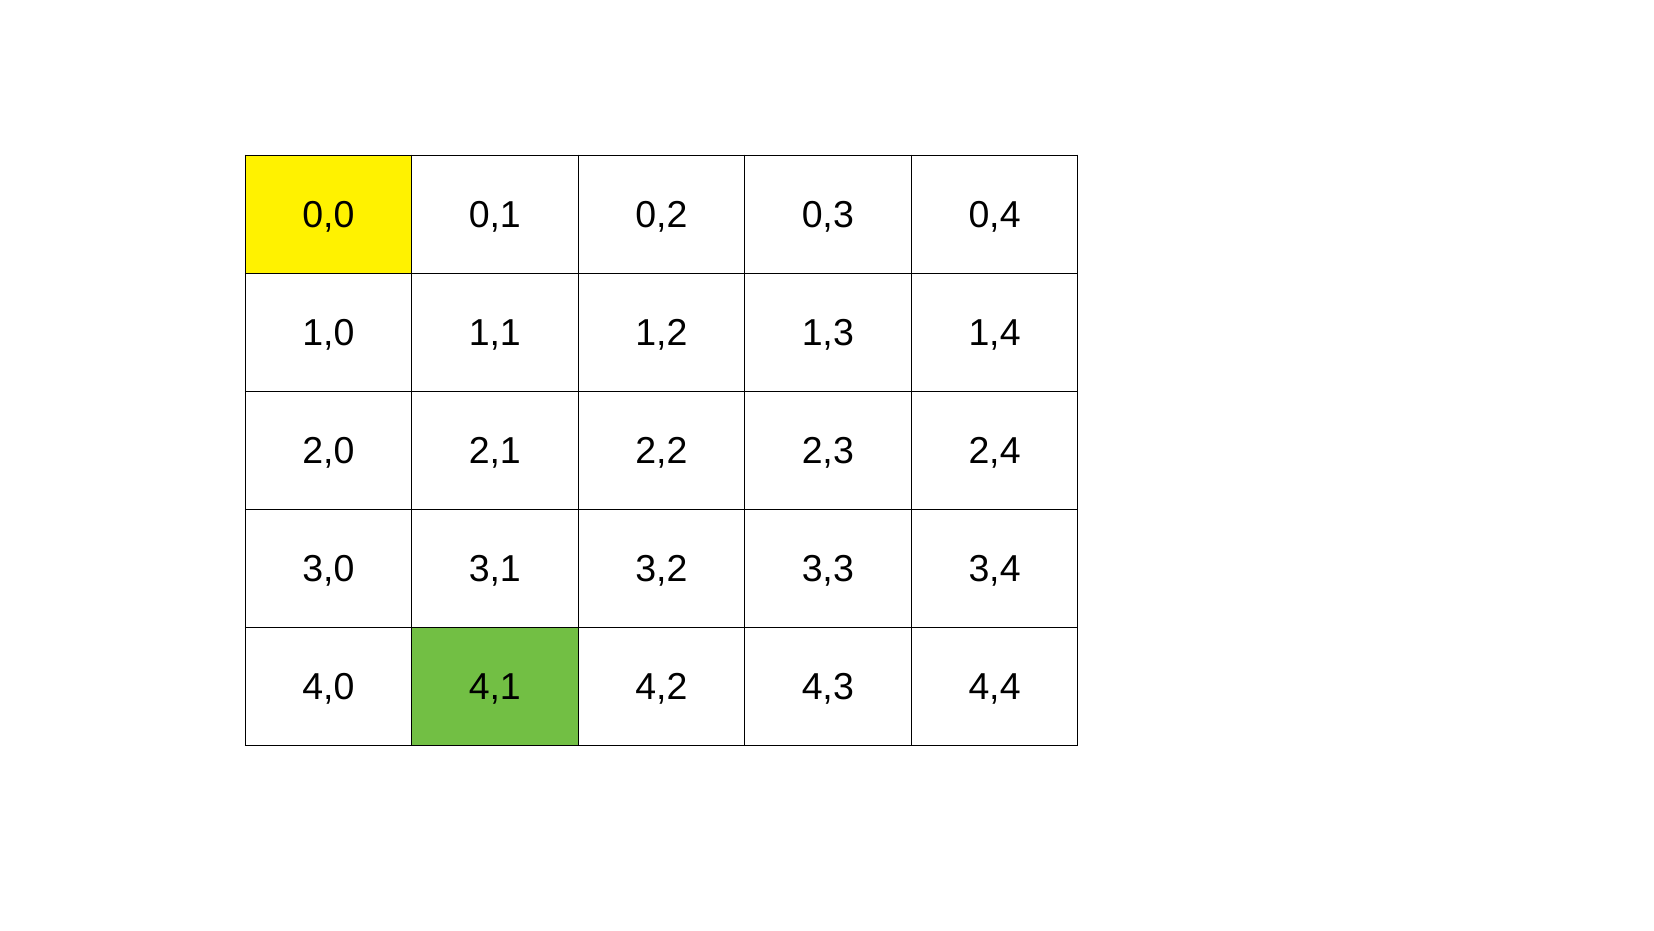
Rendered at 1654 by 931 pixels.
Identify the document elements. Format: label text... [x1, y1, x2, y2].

table_cell 2,1 [412, 392, 578, 509]
table_cell 1,1 [412, 274, 578, 391]
table_header 0,4 [912, 156, 1077, 273]
table_cell 3,3 [745, 510, 911, 627]
table_cell 2,4 [912, 392, 1077, 509]
table_cell 4,4 [912, 628, 1077, 745]
table_cell 3,1 [412, 510, 578, 627]
table_cell 3,4 [912, 510, 1077, 627]
table_cell 4,1 [412, 628, 578, 745]
table_header 0,0 [246, 156, 411, 273]
table_header 0,2 [579, 156, 744, 273]
table_cell 2,3 [745, 392, 911, 509]
table_cell 4,0 [246, 628, 411, 745]
table_cell 2,2 [579, 392, 744, 509]
table_header 0,3 [745, 156, 911, 273]
table_cell 3,0 [246, 510, 411, 627]
table_cell 4,3 [745, 628, 911, 745]
table_cell 3,2 [579, 510, 744, 627]
table_cell 1,0 [246, 274, 411, 391]
table_cell 4,2 [579, 628, 744, 745]
table_cell 2,0 [246, 392, 411, 509]
table_cell 1,4 [912, 274, 1077, 391]
table_cell 1,2 [579, 274, 744, 391]
table_header 0,1 [412, 156, 578, 273]
table_cell 1,3 [745, 274, 911, 391]
